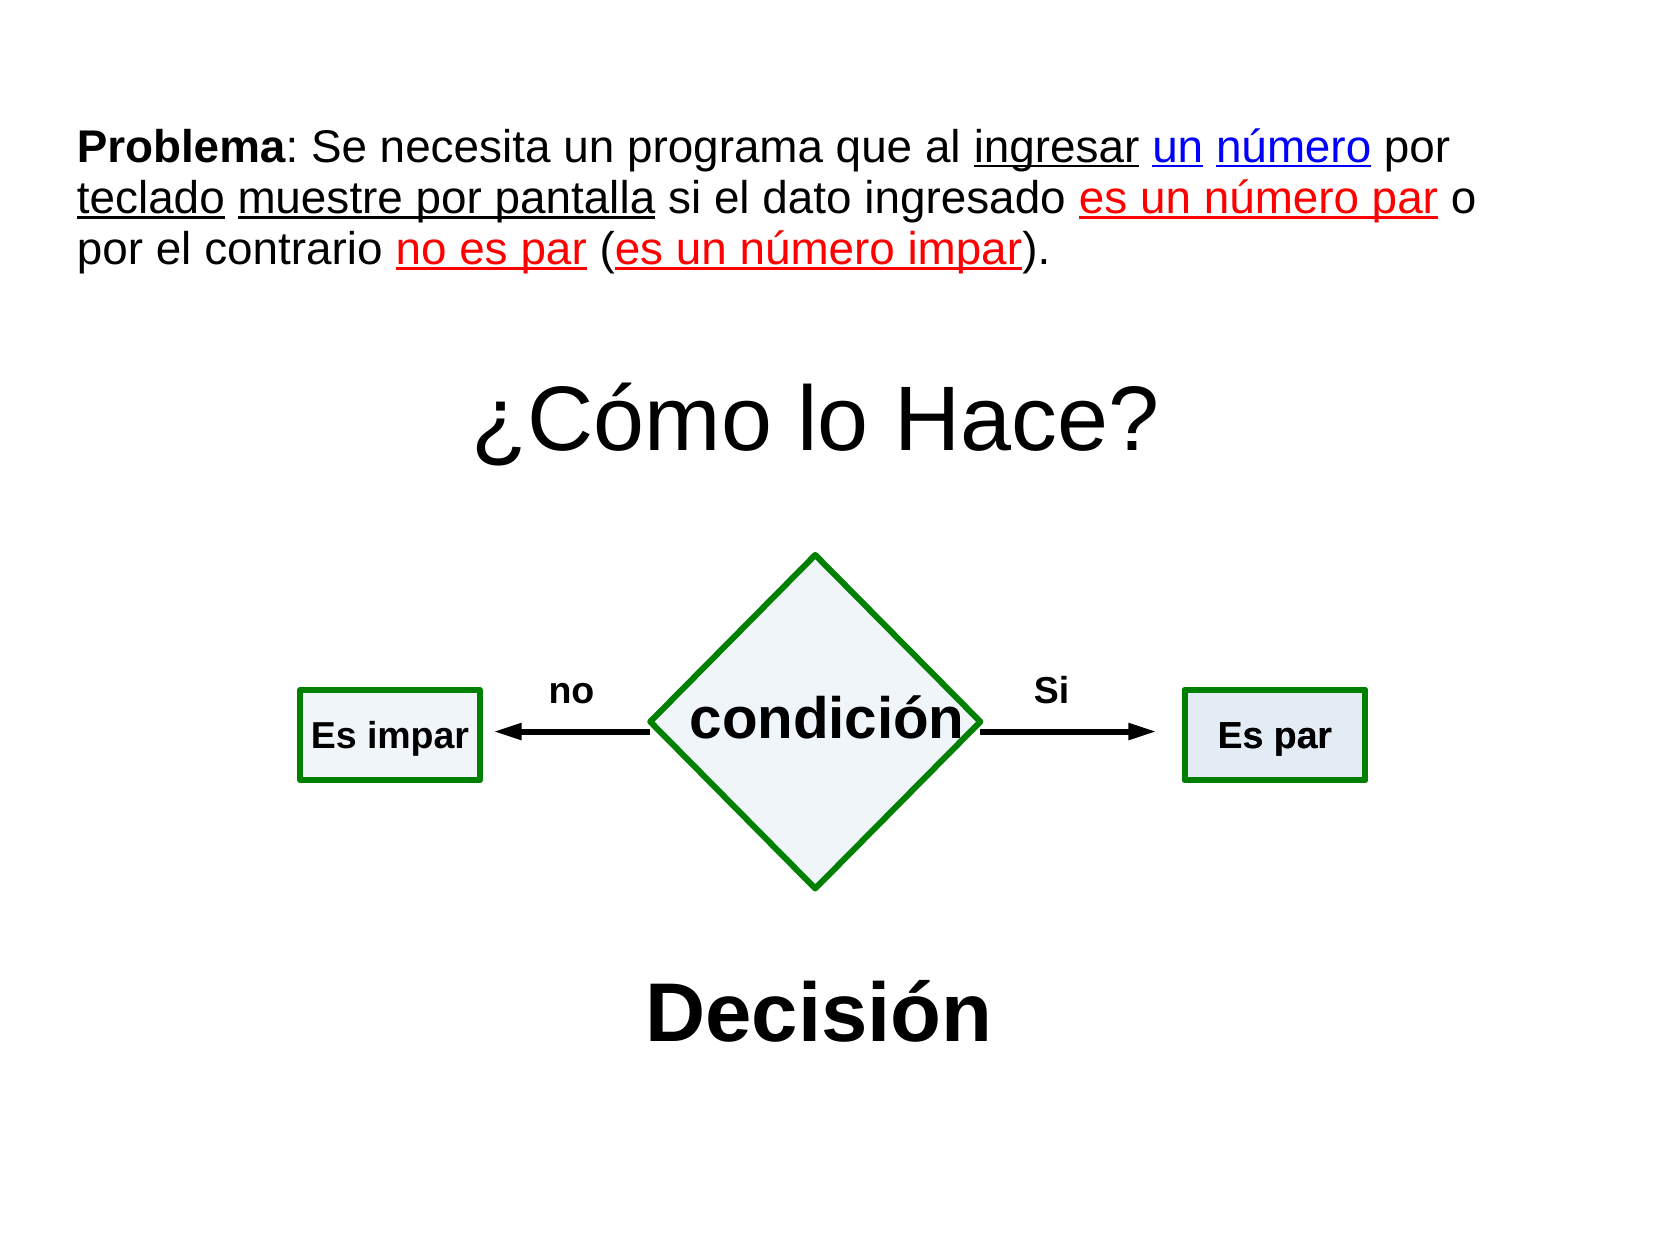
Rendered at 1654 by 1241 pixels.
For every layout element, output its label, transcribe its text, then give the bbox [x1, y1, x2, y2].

text_box [690, 762, 941, 889]
text_box condición [675, 675, 994, 762]
text_box Si [1019, 653, 1104, 728]
text_box no [533, 653, 632, 728]
subtitle Problema: Se necesita un programa que al ingresar un número por teclado muestre por pantalla si el dato ingresado es un número par o por el contrario no es par (es un número impar). [76, 105, 1510, 291]
text_box Decisión [630, 912, 1036, 1114]
title ¿Cómo lo Hace? [71, 315, 1561, 523]
text_box Es impar [300, 690, 481, 781]
text_box [696, 554, 935, 675]
text_box Es par [1185, 690, 1366, 781]
text_box [650, 696, 675, 747]
